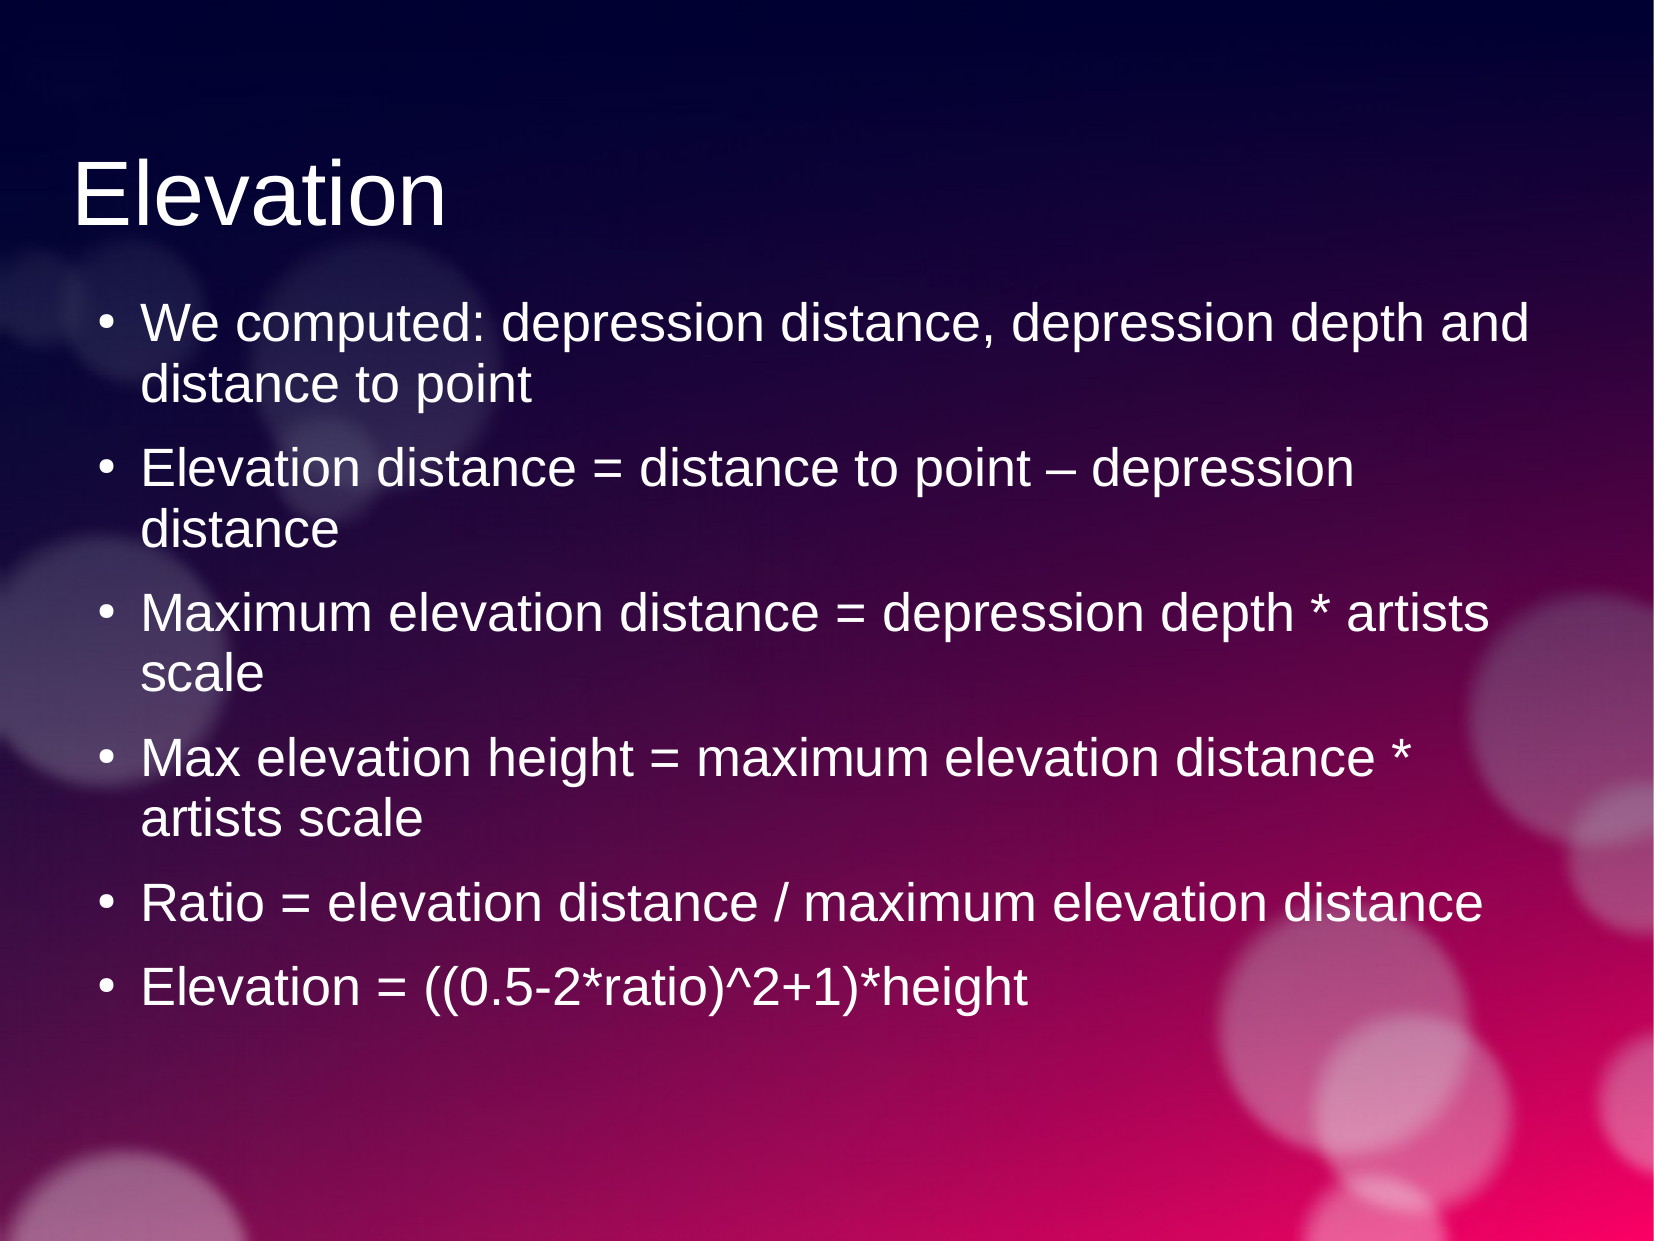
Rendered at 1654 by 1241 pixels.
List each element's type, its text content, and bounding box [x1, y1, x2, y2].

picture [0, 0, 1654, 1241]
title Elevation [71, 90, 1561, 298]
list We computed: depression distance, depression depth and distance to point Elevation distance = distance to point – depression distance Maximum elevation distance = depression depth * artists scale Max elevation height = maximum elevation distance * artists scale Ratio = elevation distance / maximum elevation distance Elevation = ((0.5-2*ratio)^2+1)*height [82, 292, 1571, 1036]
